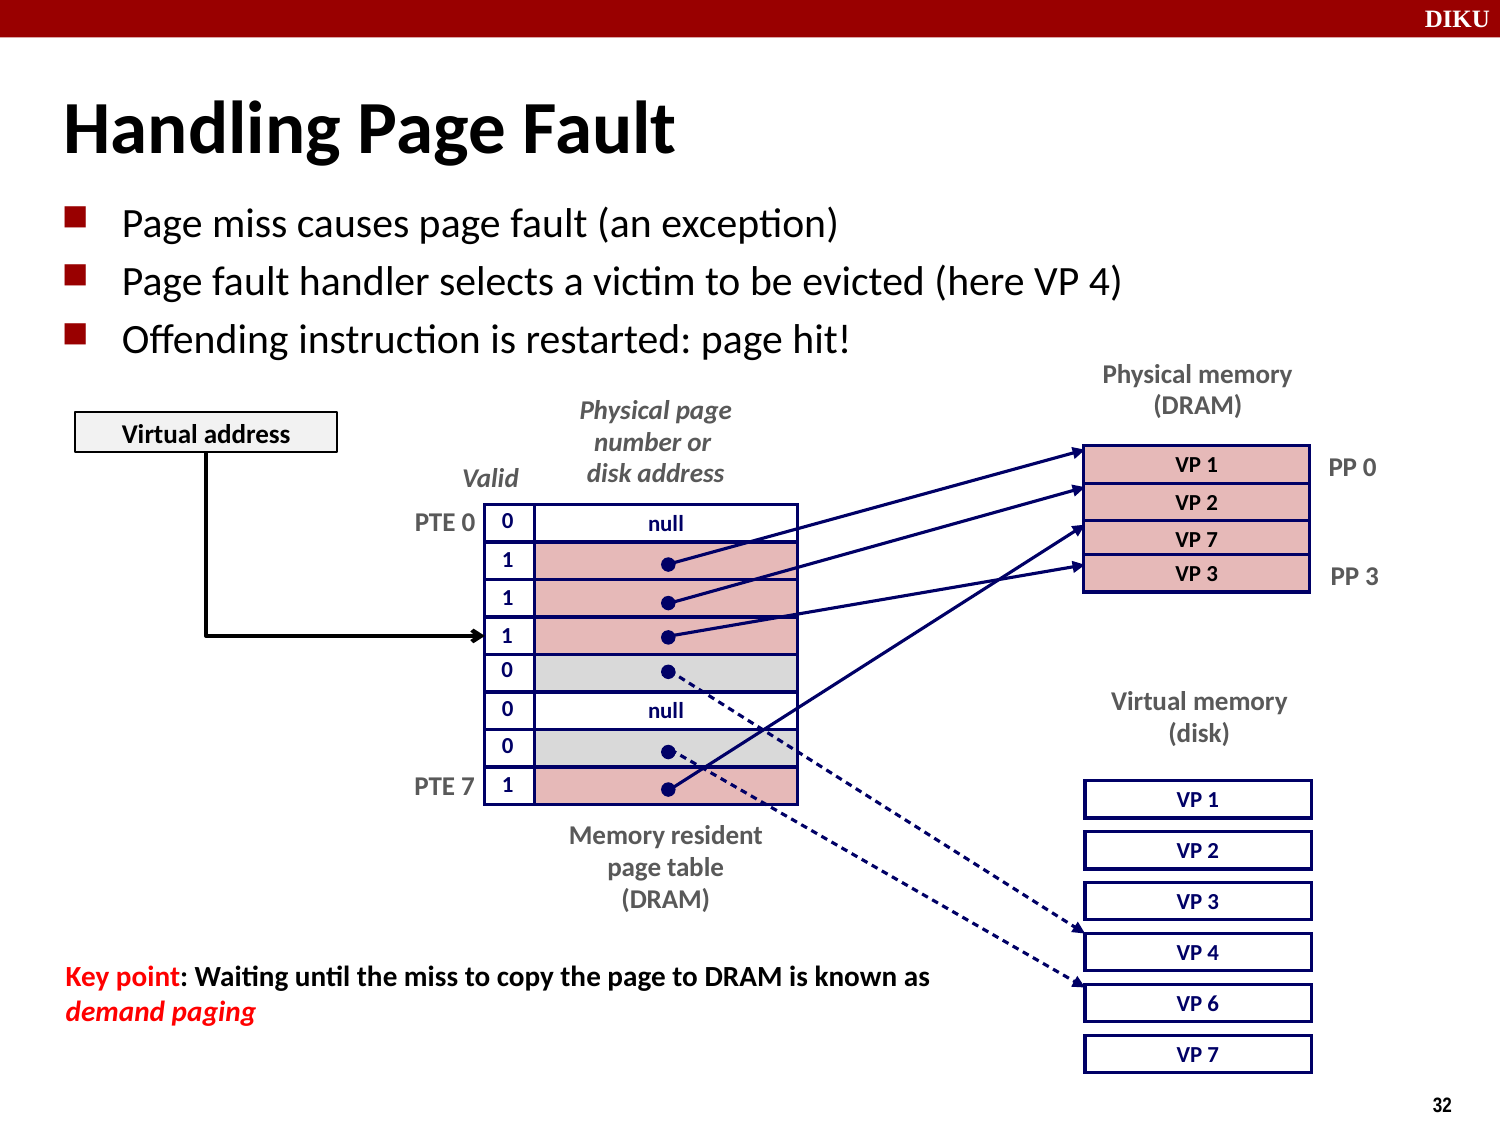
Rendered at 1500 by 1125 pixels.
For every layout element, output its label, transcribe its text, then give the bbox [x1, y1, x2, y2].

text_box VP 1 [1084, 780, 1312, 819]
text_box VP 2 [1084, 831, 1312, 869]
text_box VP 3 [1083, 554, 1310, 593]
text_box 0 [491, 499, 532, 537]
text_box 1 [486, 614, 531, 648]
text_box Page miss causes page fault (an exception) Page fault handler selects a victim to be evicted (here VP 4) Offending instruction is restarted: page hit! [50, 188, 1414, 313]
text_box Memory resident page table (DRAM) [531, 811, 801, 945]
text_box [536, 730, 798, 805]
text_box 1 [487, 576, 532, 627]
text_box PP 0 [1307, 439, 1398, 495]
text_box 1 [490, 775, 532, 814]
text_box [536, 542, 798, 693]
text_box PP 3 [1310, 548, 1400, 604]
text_box 0 [487, 724, 532, 775]
text_box Virtual address [74, 412, 338, 453]
text_box null [768, 711, 798, 730]
text_box 1 [487, 537, 532, 576]
text_box VP 1 [1083, 445, 1310, 484]
text_box Physical memory (DRAM) [1065, 350, 1330, 445]
text_box Key point: Waiting until the miss to copy the page to DRAM is known as demand paging [50, 950, 1000, 1055]
text_box VP 2 [1083, 484, 1310, 521]
text_box VP 4 [1084, 933, 1312, 971]
text_box null [536, 504, 798, 542]
text_box PTE 0 [385, 493, 491, 549]
text_box VP 7 [1083, 521, 1310, 554]
text_box VP 7 [1084, 1035, 1312, 1073]
text_box null [759, 531, 798, 542]
text_box Virtual memory (disk) [1075, 677, 1323, 772]
text_box VP 6 [1084, 984, 1312, 1022]
text_box VP 3 [1084, 882, 1312, 920]
text_box Handling Page Fault [48, 59, 1408, 188]
text_box Physical page number or disk address [547, 374, 765, 509]
text_box 0 [486, 648, 531, 699]
text_box Valid [447, 454, 560, 510]
text_box null [536, 693, 798, 730]
text_box PTE 7 [385, 758, 490, 814]
text_box 0 [487, 687, 532, 724]
